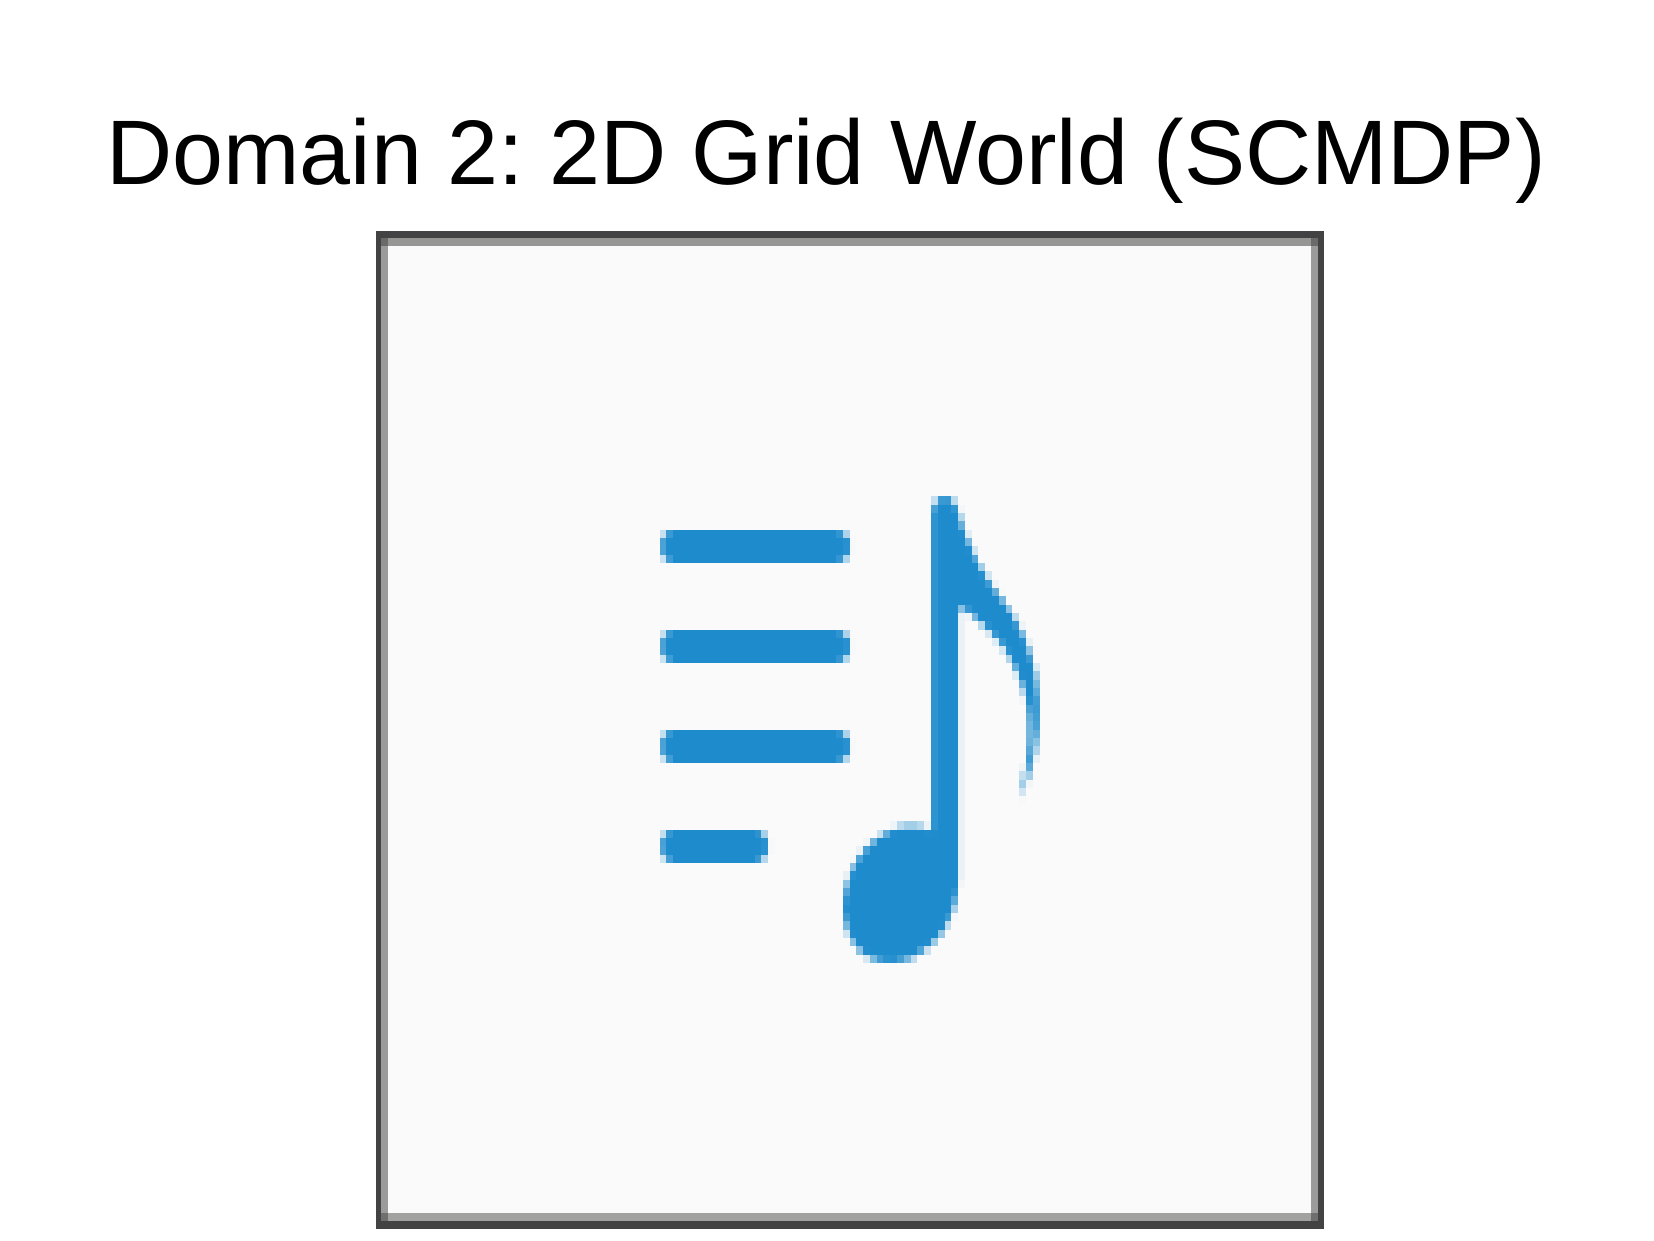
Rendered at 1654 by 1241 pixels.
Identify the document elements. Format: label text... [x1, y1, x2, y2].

text_box [375, 230, 1325, 1231]
title Domain 2: 2D Grid World (SCMDP) [82, 49, 1571, 257]
